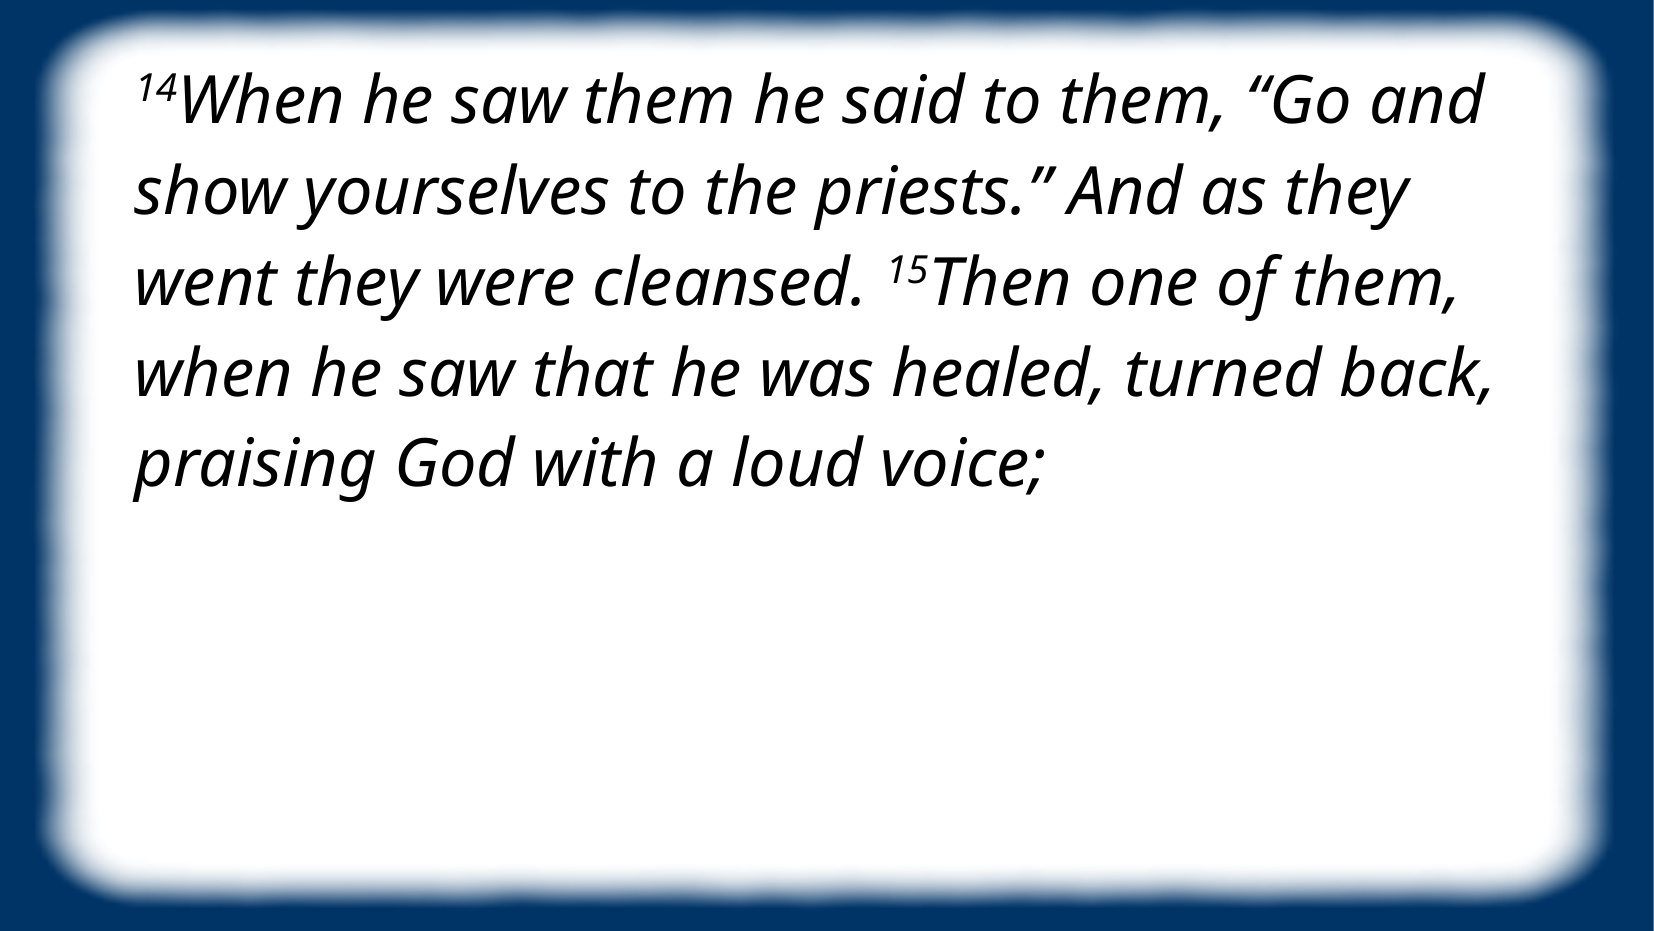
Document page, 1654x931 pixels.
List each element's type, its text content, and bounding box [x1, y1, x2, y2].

picture [0, 0, 1654, 931]
text_box 14When he saw them he said to them, “Go and show yourselves to the priests.” And as they went they were cleansed. 15Then one of them, when he saw that he was healed, turned back, praising God with a loud voice; [120, 45, 1546, 504]
